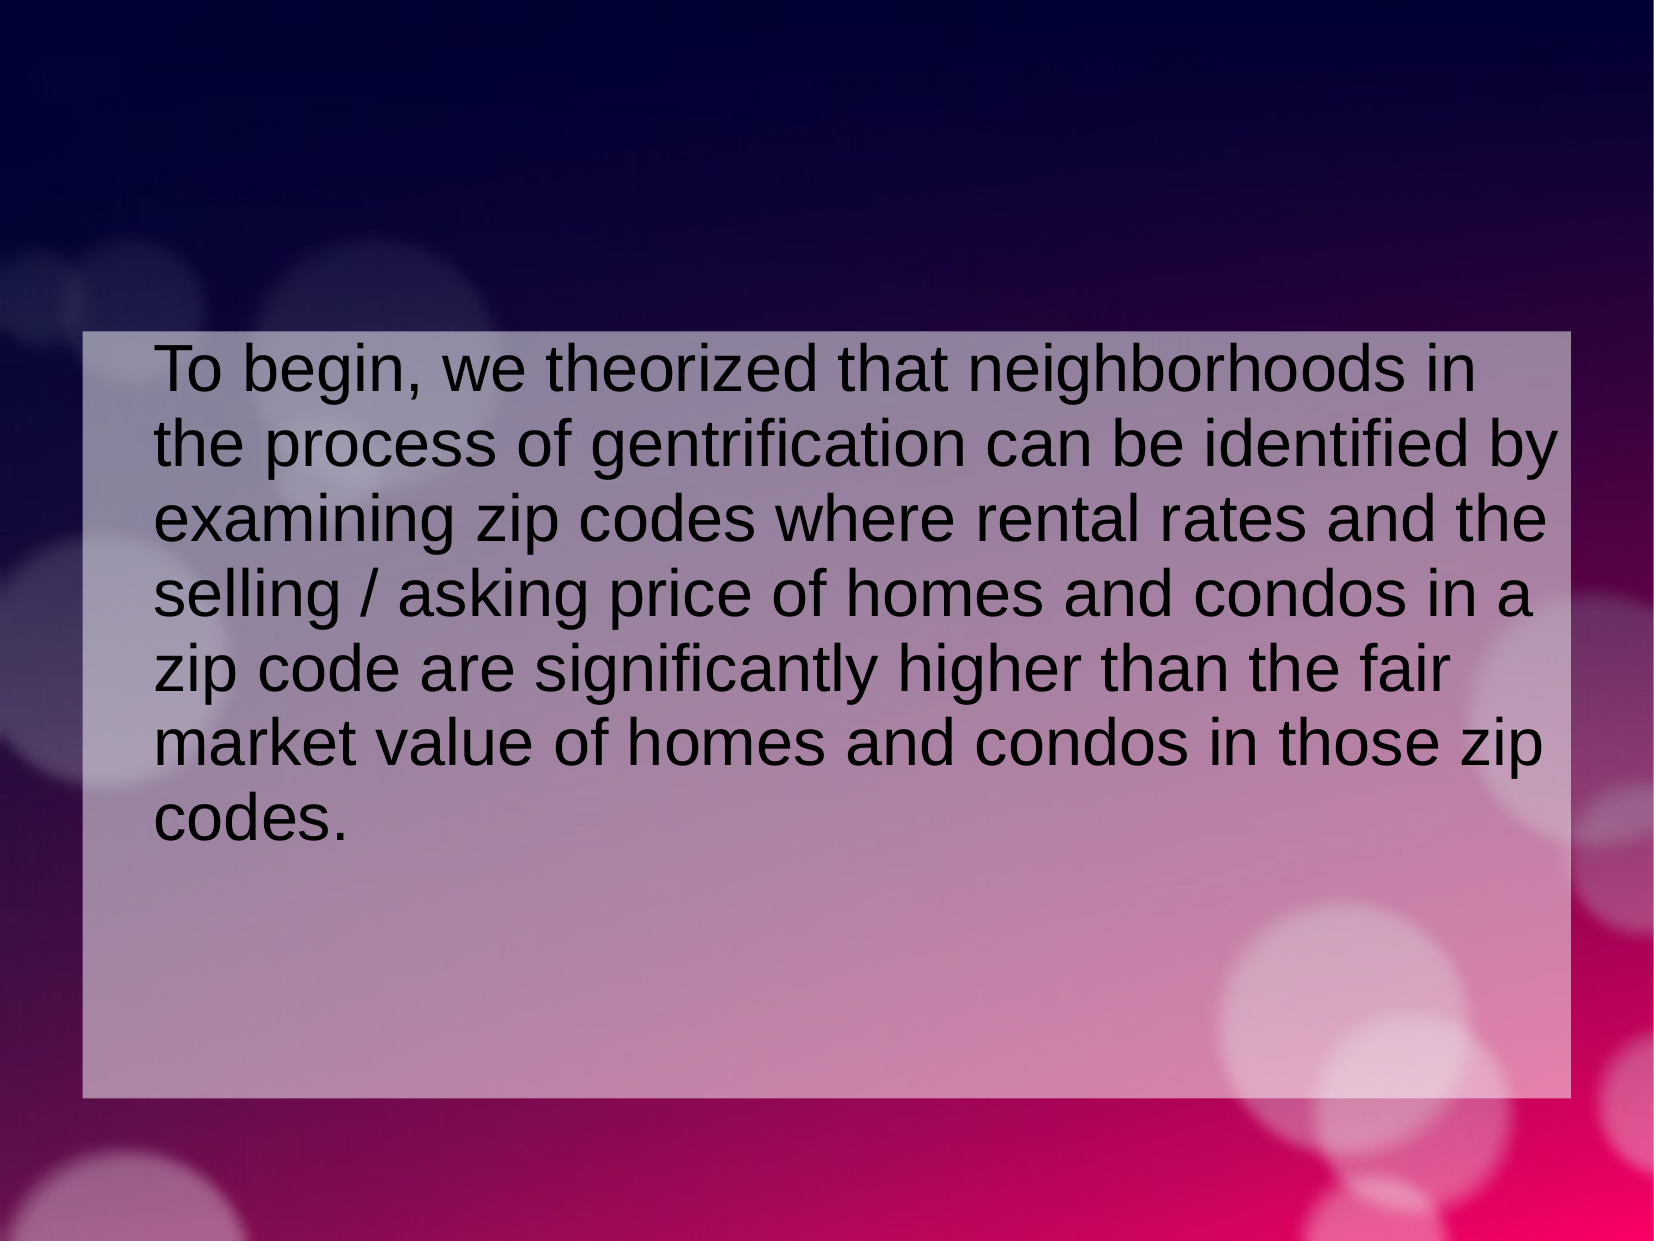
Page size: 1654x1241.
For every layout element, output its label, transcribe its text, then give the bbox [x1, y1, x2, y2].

picture [0, 0, 1654, 1241]
list To begin, we theorized that neighborhoods in the process of gentrification can be identified by examining zip codes where rental rates and the selling / asking price of homes and condos in a zip code are significantly higher than the fair market value of homes and condos in those zip codes. [82, 331, 1571, 1099]
